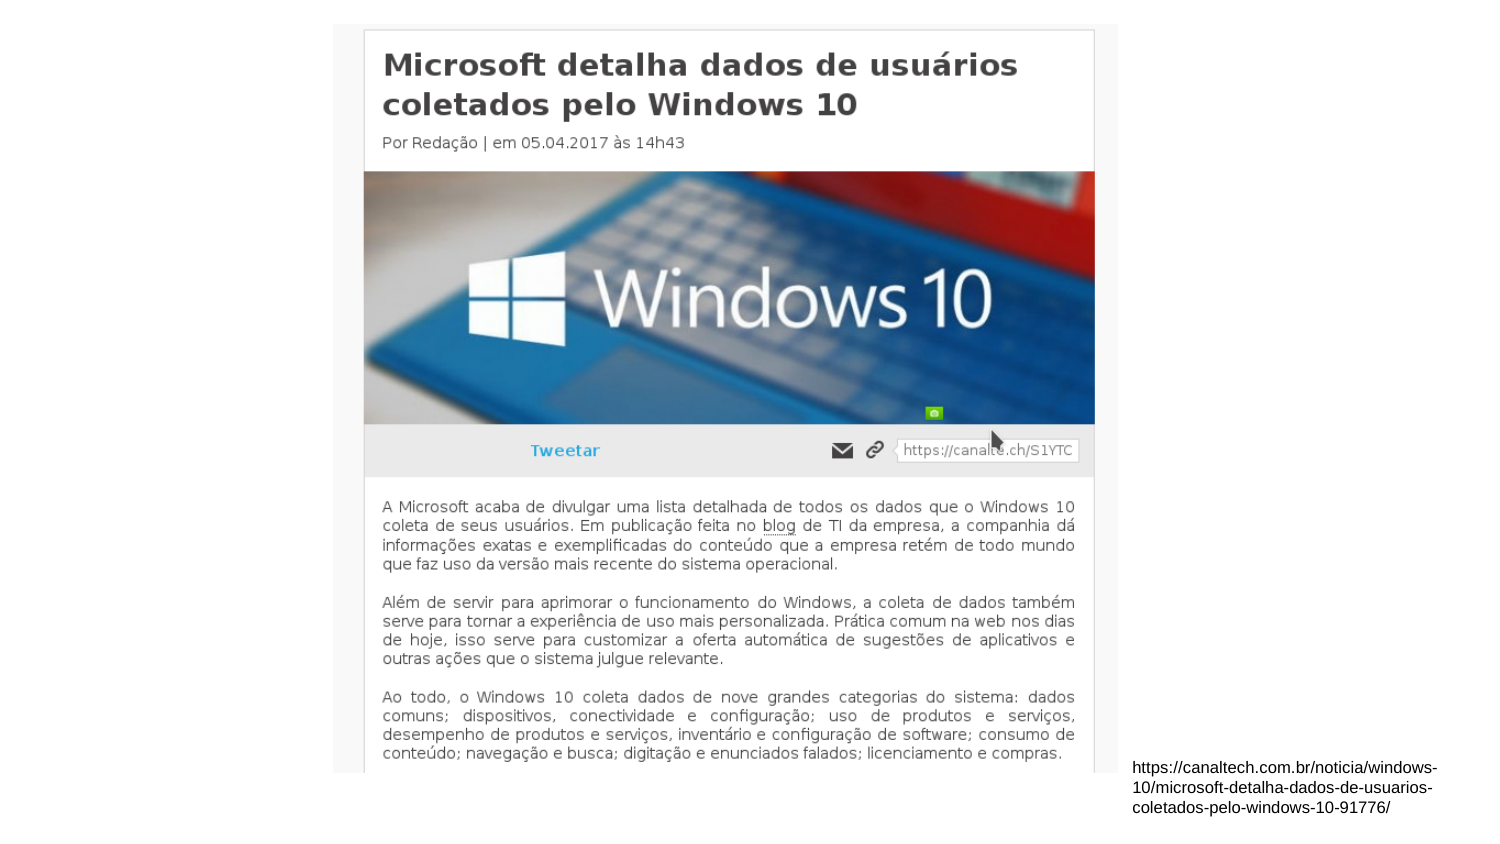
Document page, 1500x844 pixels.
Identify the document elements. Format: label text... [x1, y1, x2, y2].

text_box https://canaltech.com.br/noticia/windows-10/microsoft-detalha-dados-de-usuarios-coletados-pelo-windows-10-91776/ [1117, 742, 1462, 825]
picture [333, 24, 1118, 773]
